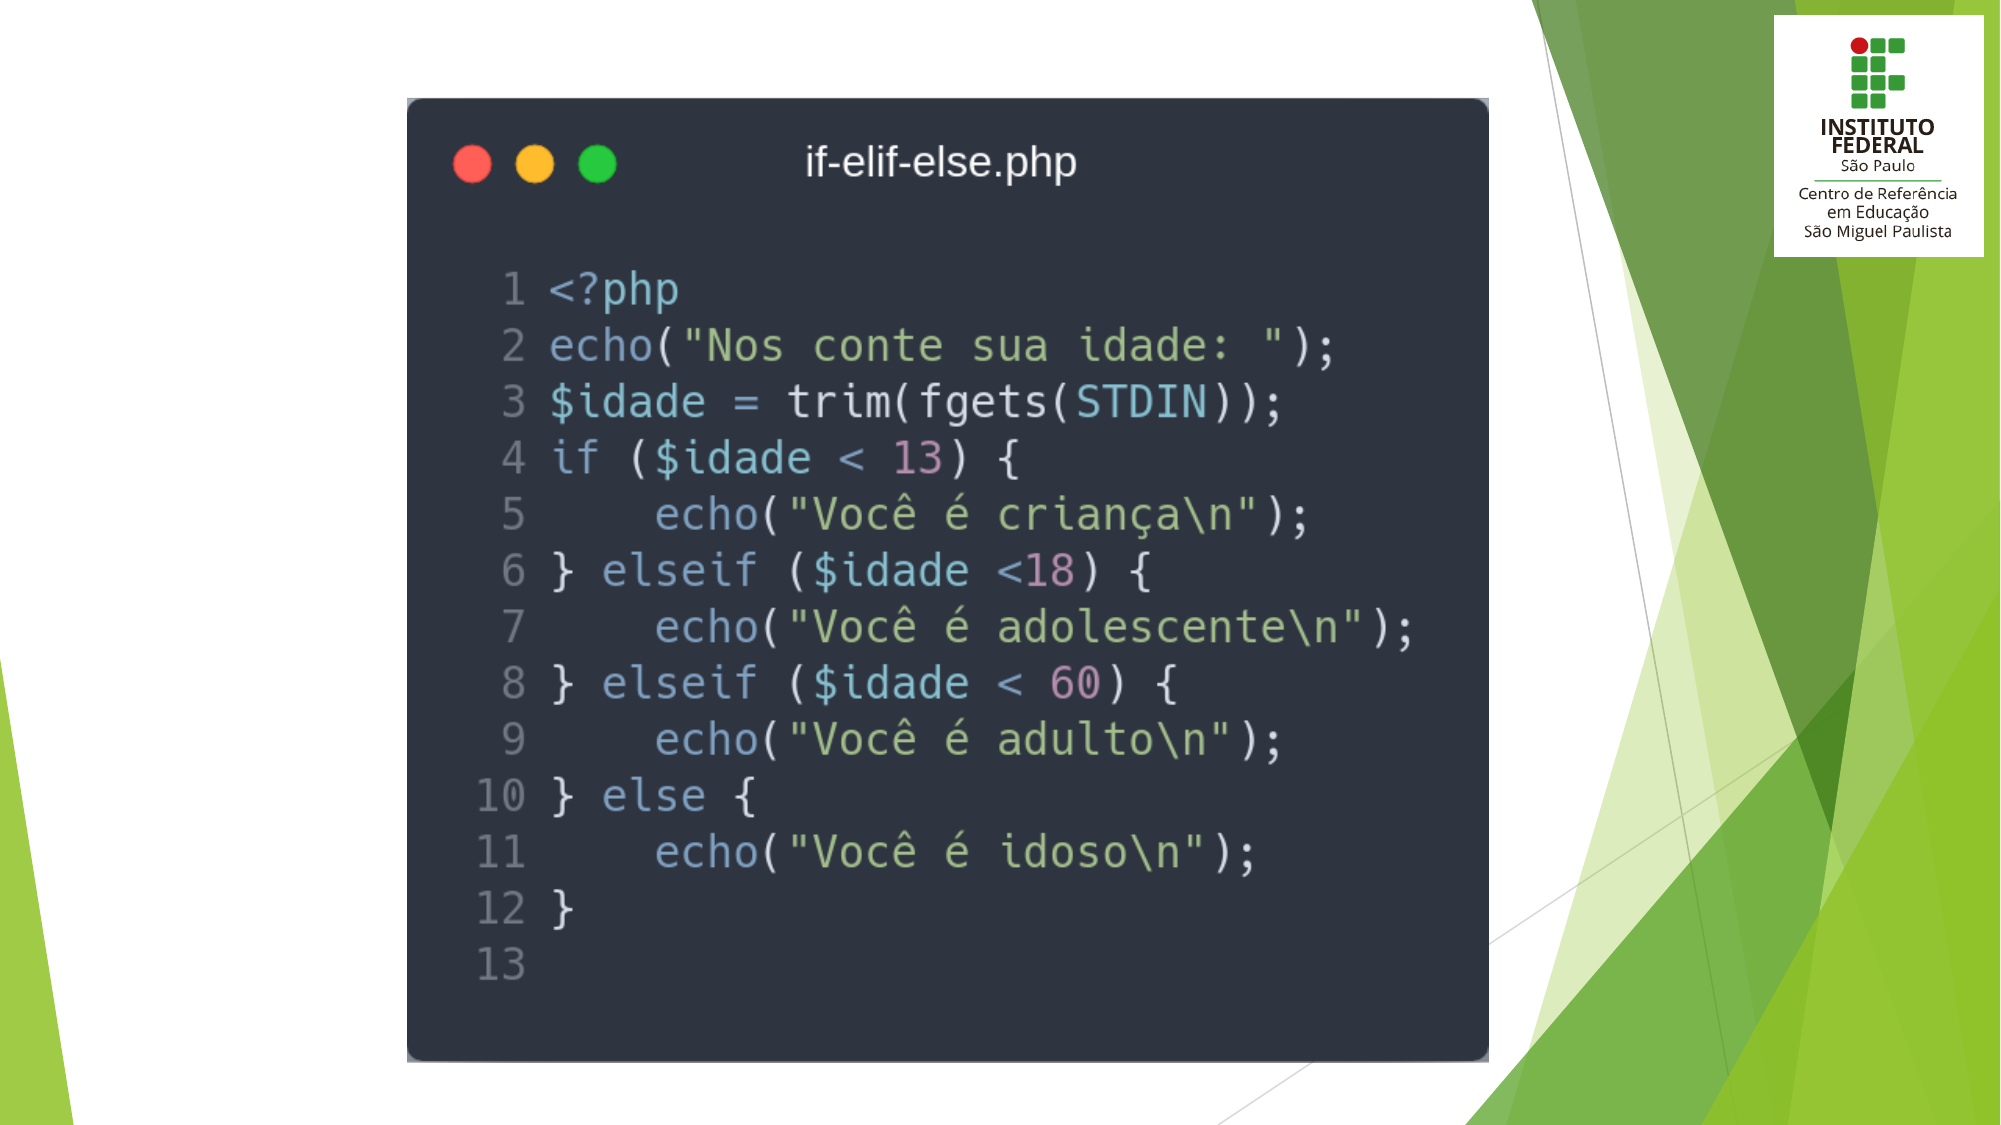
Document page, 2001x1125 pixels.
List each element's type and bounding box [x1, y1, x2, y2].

picture [407, 97, 1489, 1063]
picture [1774, 15, 1984, 257]
